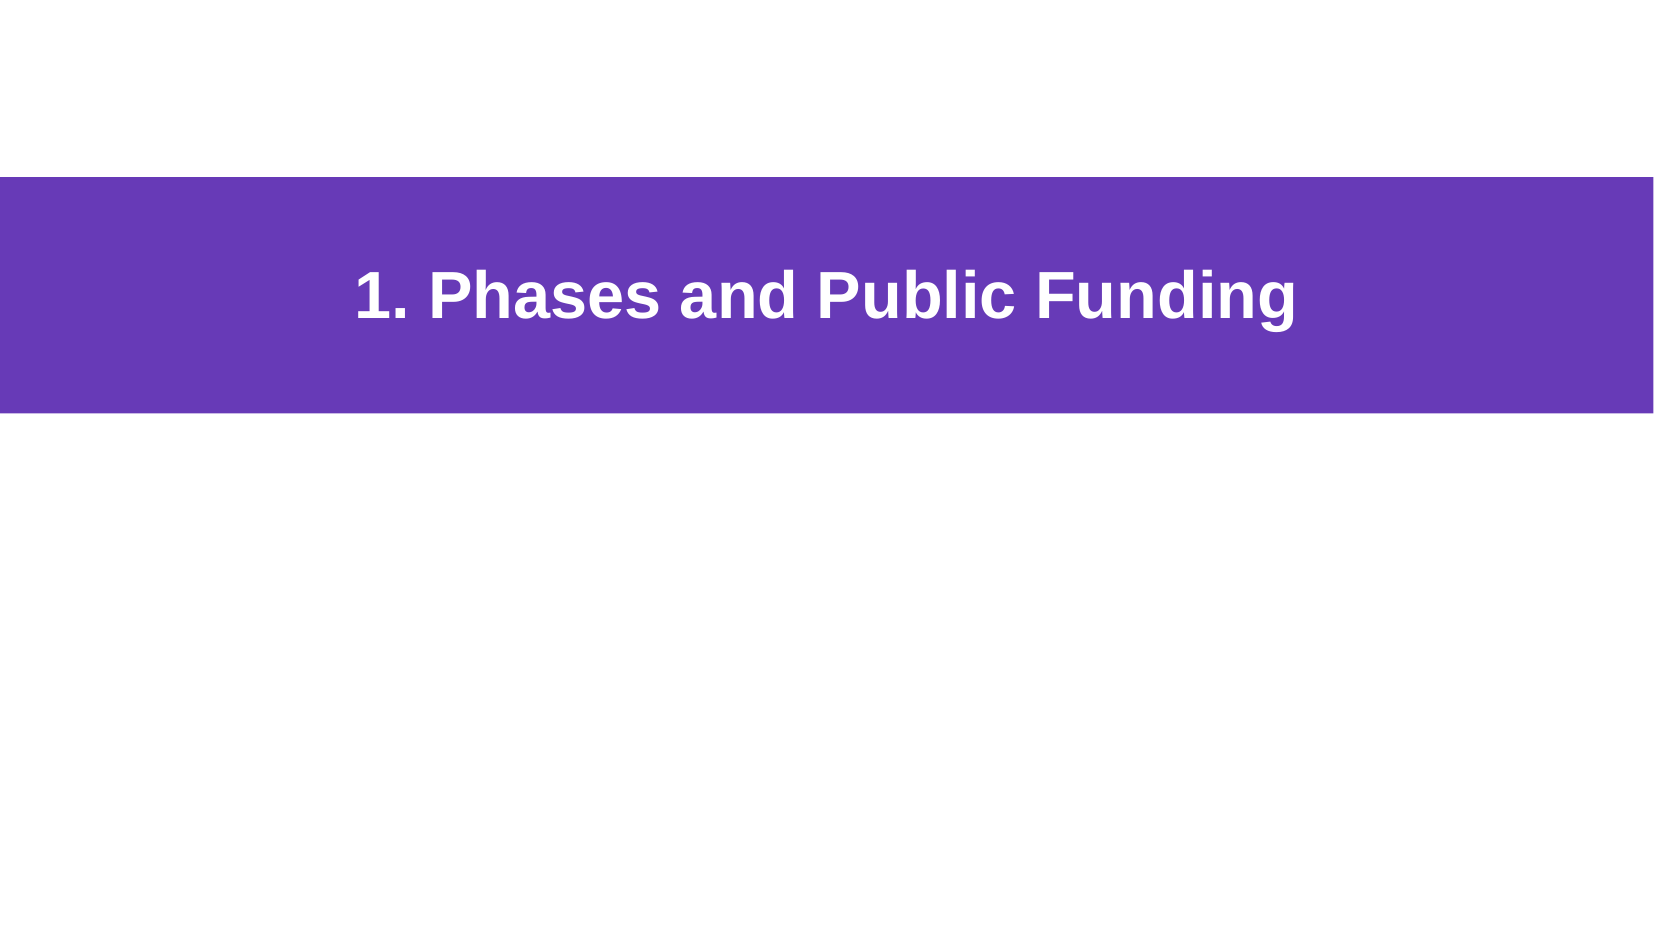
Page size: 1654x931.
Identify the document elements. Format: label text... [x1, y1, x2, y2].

title 1. Phases and Public Funding [0, 177, 1654, 414]
